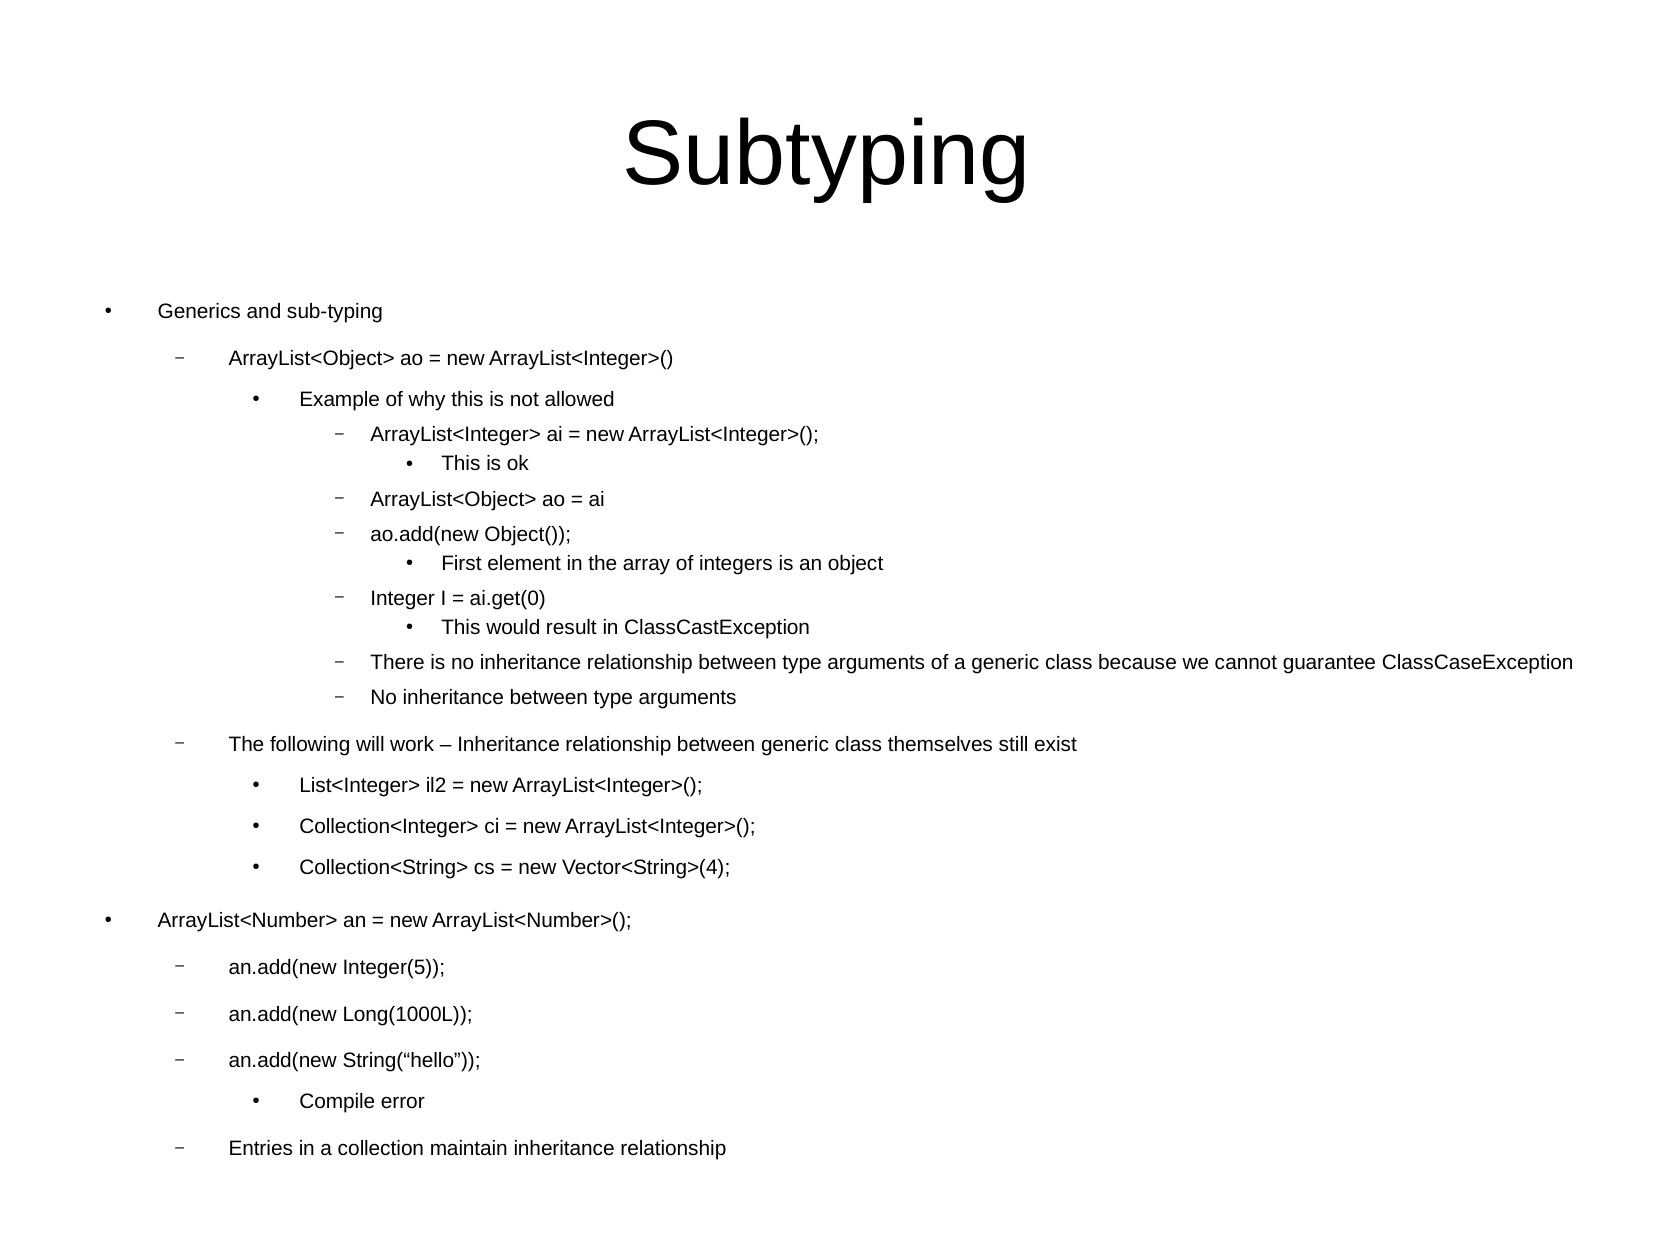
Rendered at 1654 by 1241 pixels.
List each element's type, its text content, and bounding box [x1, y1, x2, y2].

title Subtyping [82, 56, 1571, 250]
list Generics and sub-typing ArrayList<Object> ao = new ArrayList<Integer>() Example of why this is not allowed ArrayList<Integer> ai = new ArrayList<Integer>(); This is ok ArrayList<Object> ao = ai ao.add(new Object()); First element in the array of integers is an object Integer I = ai.get(0) This would result in ClassCastException There is no inheritance relationship between type arguments of a generic class because we cannot guarantee ClassCaseException No inheritance between type arguments The following will work – Inheritance relationship between generic class themselves still exist List<Integer> il2 = new ArrayList<Integer>(); Collection<Integer> ci = new ArrayList<Integer>(); Collection<String> cs = new Vector<String>(4); ArrayList<Number> an = new ArrayList<Number>(); an.add(new Integer(5)); an.add(new Long(1000L)); an.add(new String(“hello”)); Compile error Entries in a collection maintain inheritance relationship [86, 300, 1576, 1216]
